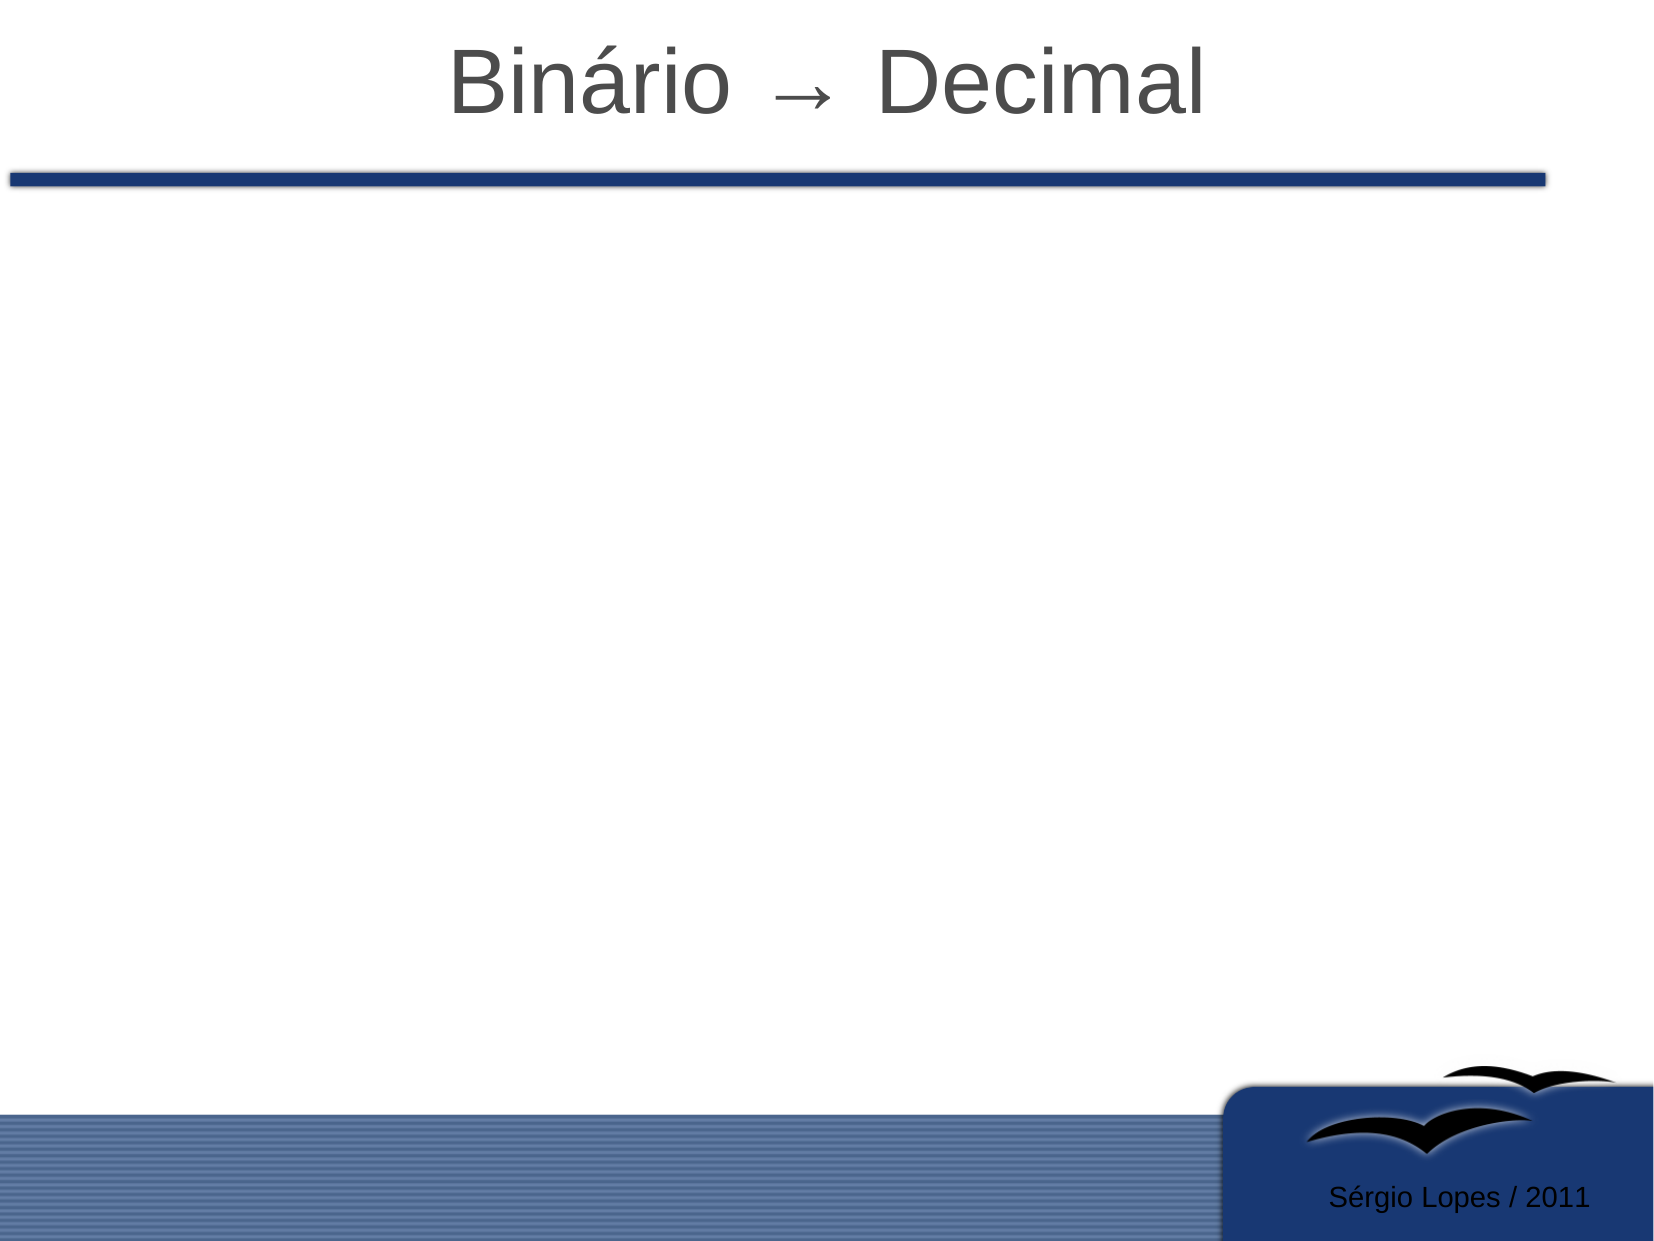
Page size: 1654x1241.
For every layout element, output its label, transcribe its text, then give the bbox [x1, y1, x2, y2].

text_box Sérgio Lopes / 2011 [1328, 1181, 1588, 1214]
title Binário → Decimal [121, 0, 1534, 164]
picture [0, 0, 1654, 1241]
